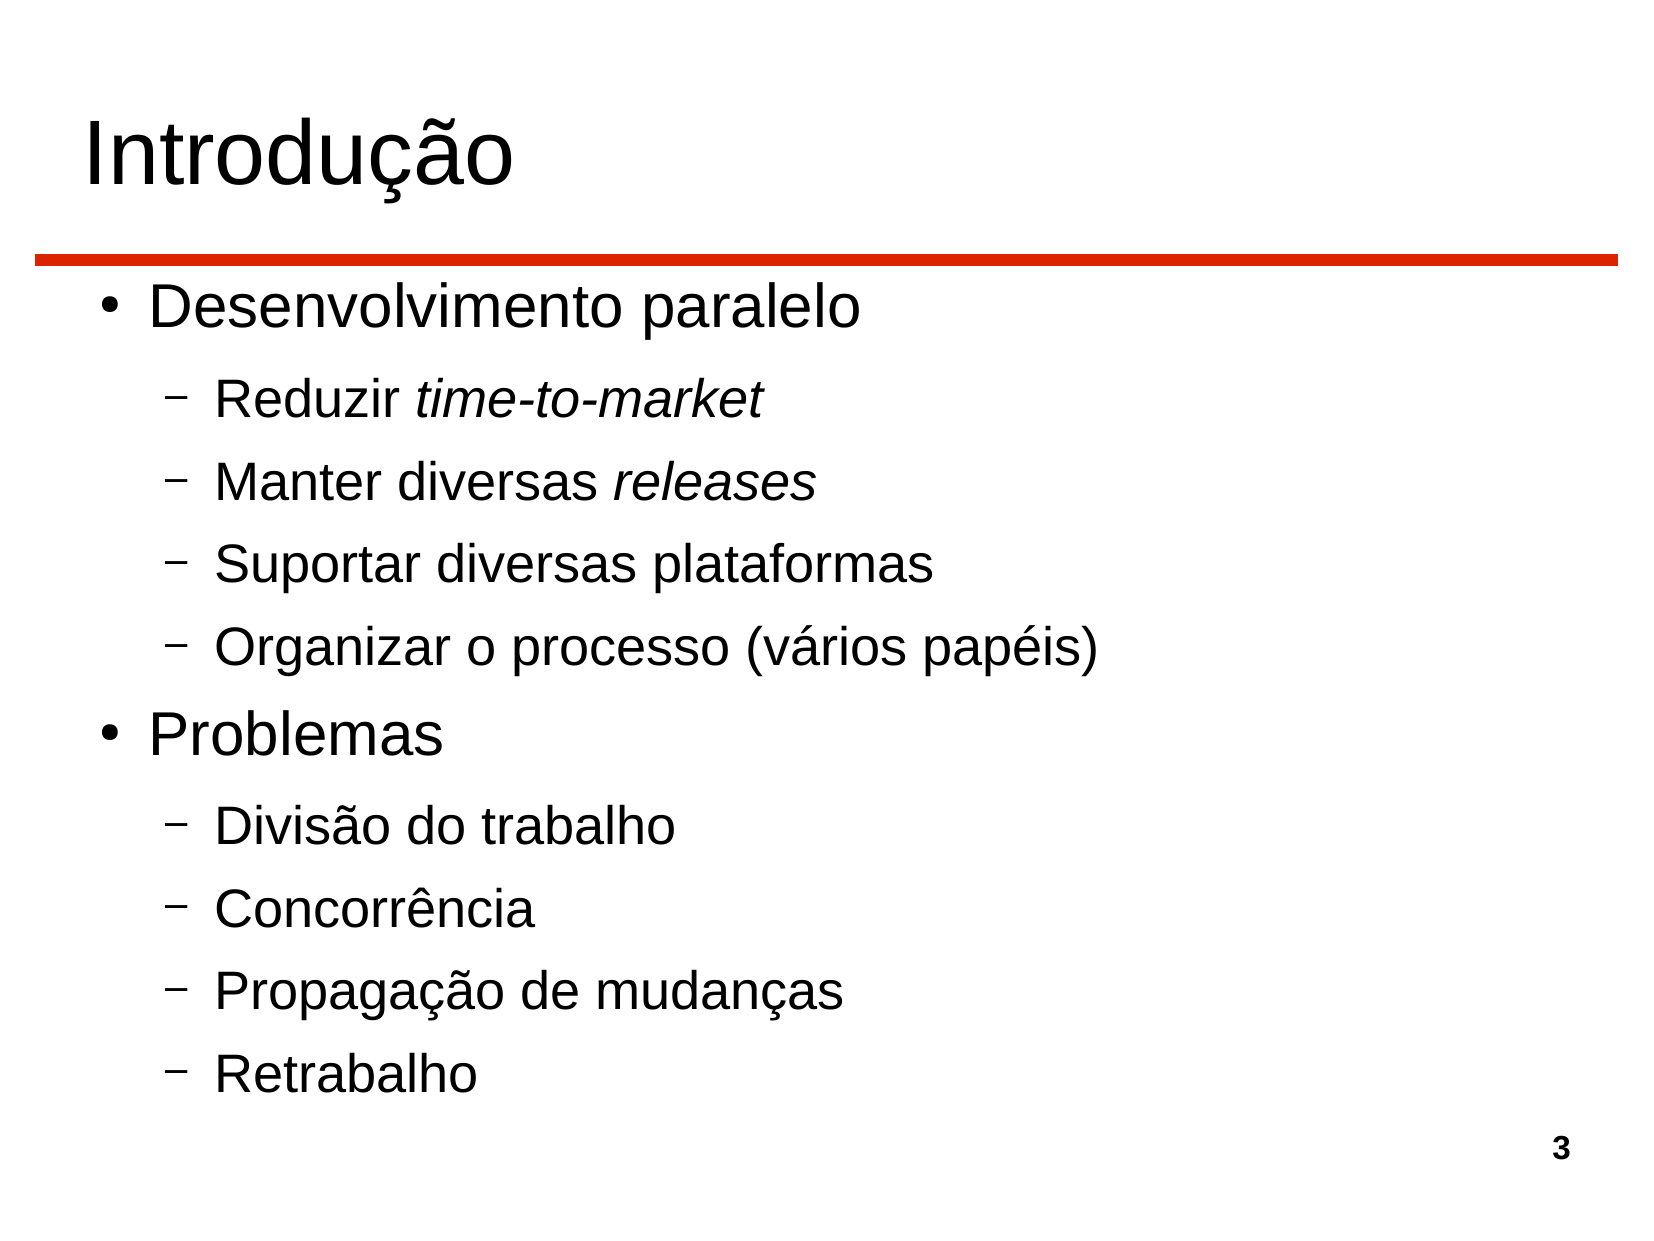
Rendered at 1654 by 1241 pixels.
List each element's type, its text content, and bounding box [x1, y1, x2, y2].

title Introdução [82, 49, 1571, 257]
list Desenvolvimento paralelo Reduzir time-to-market Manter diversas releases Suportar diversas plataformas Organizar o processo (vários papéis) Problemas Divisão do trabalho Concorrência Propagação de mudanças Retrabalho [82, 271, 1571, 1111]
